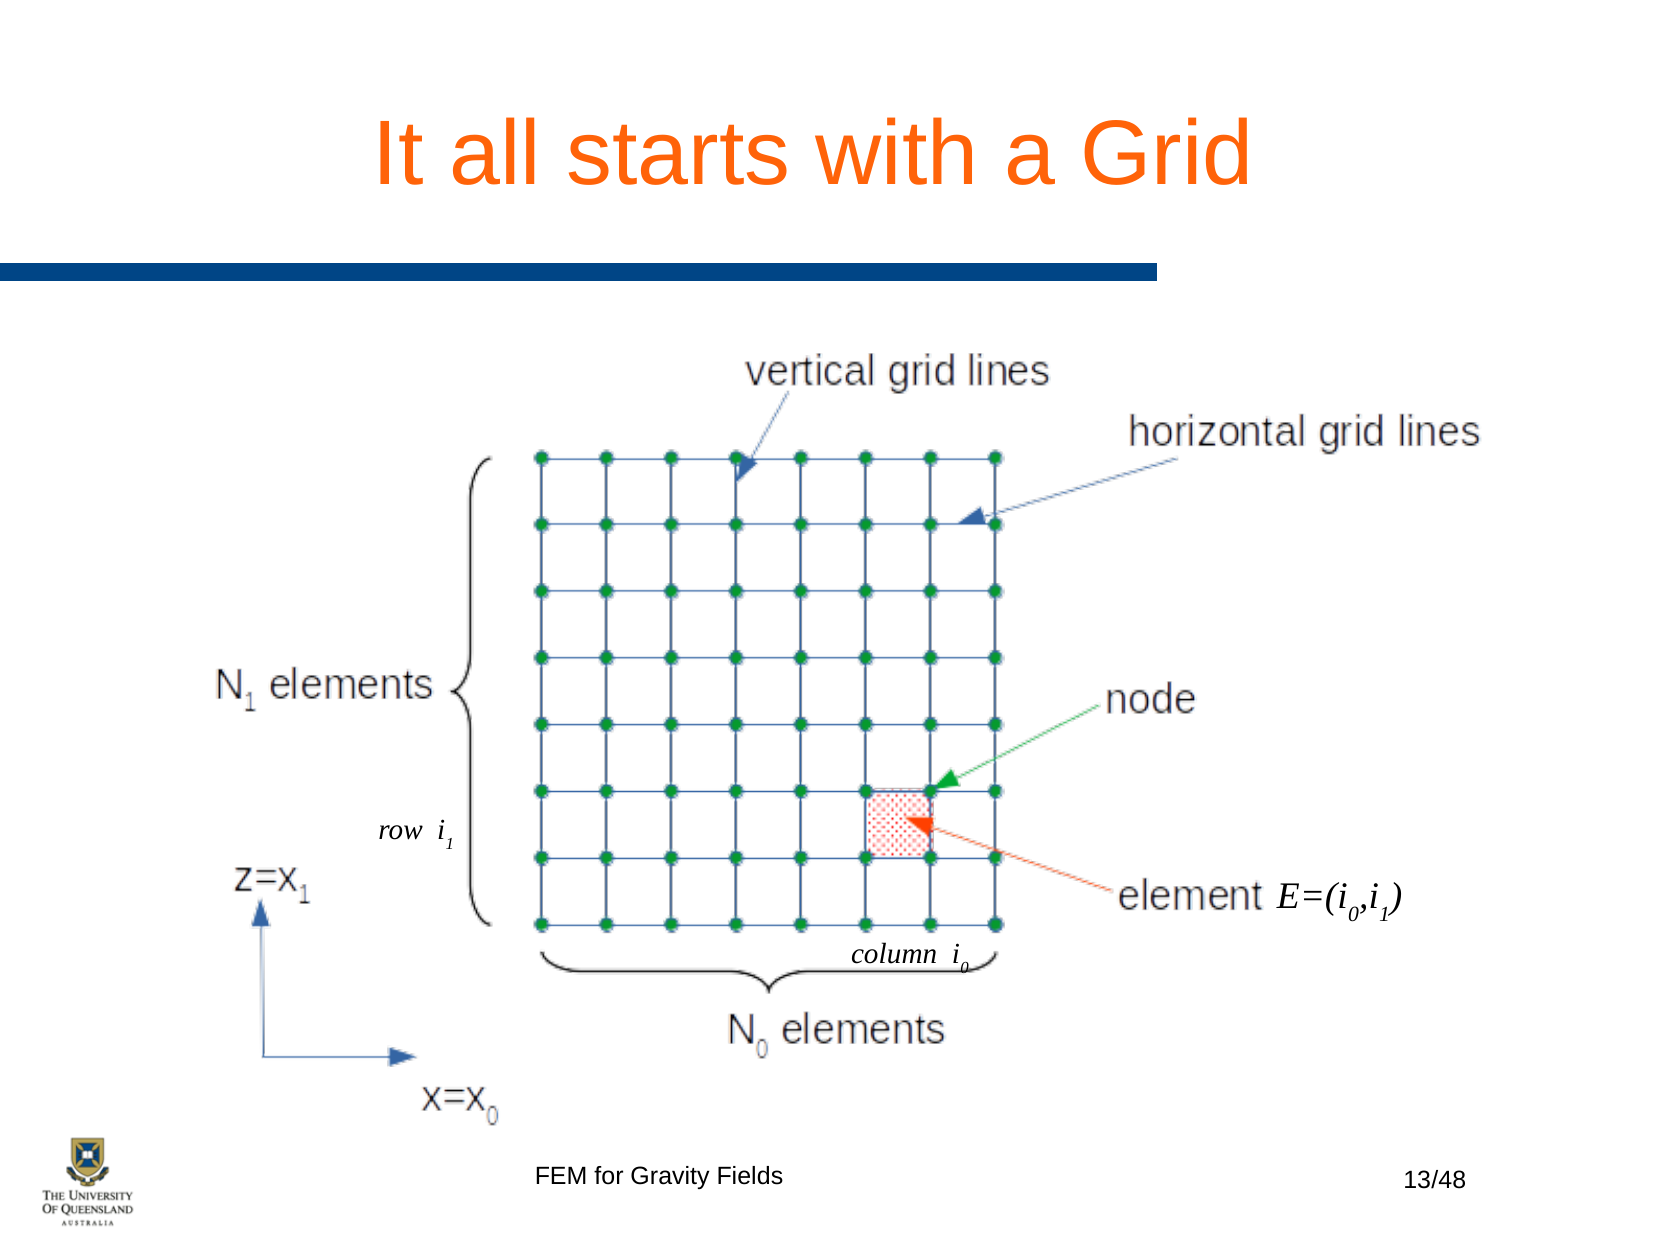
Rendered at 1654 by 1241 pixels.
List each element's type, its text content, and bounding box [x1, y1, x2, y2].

text_box row i1 [363, 806, 732, 861]
picture [198, 258, 1494, 1184]
text_box E=(i0,i1) [1262, 868, 1418, 934]
text_box column i0 [836, 930, 1205, 985]
picture [35, 1133, 142, 1235]
title It all starts with a Grid [82, 49, 1571, 257]
